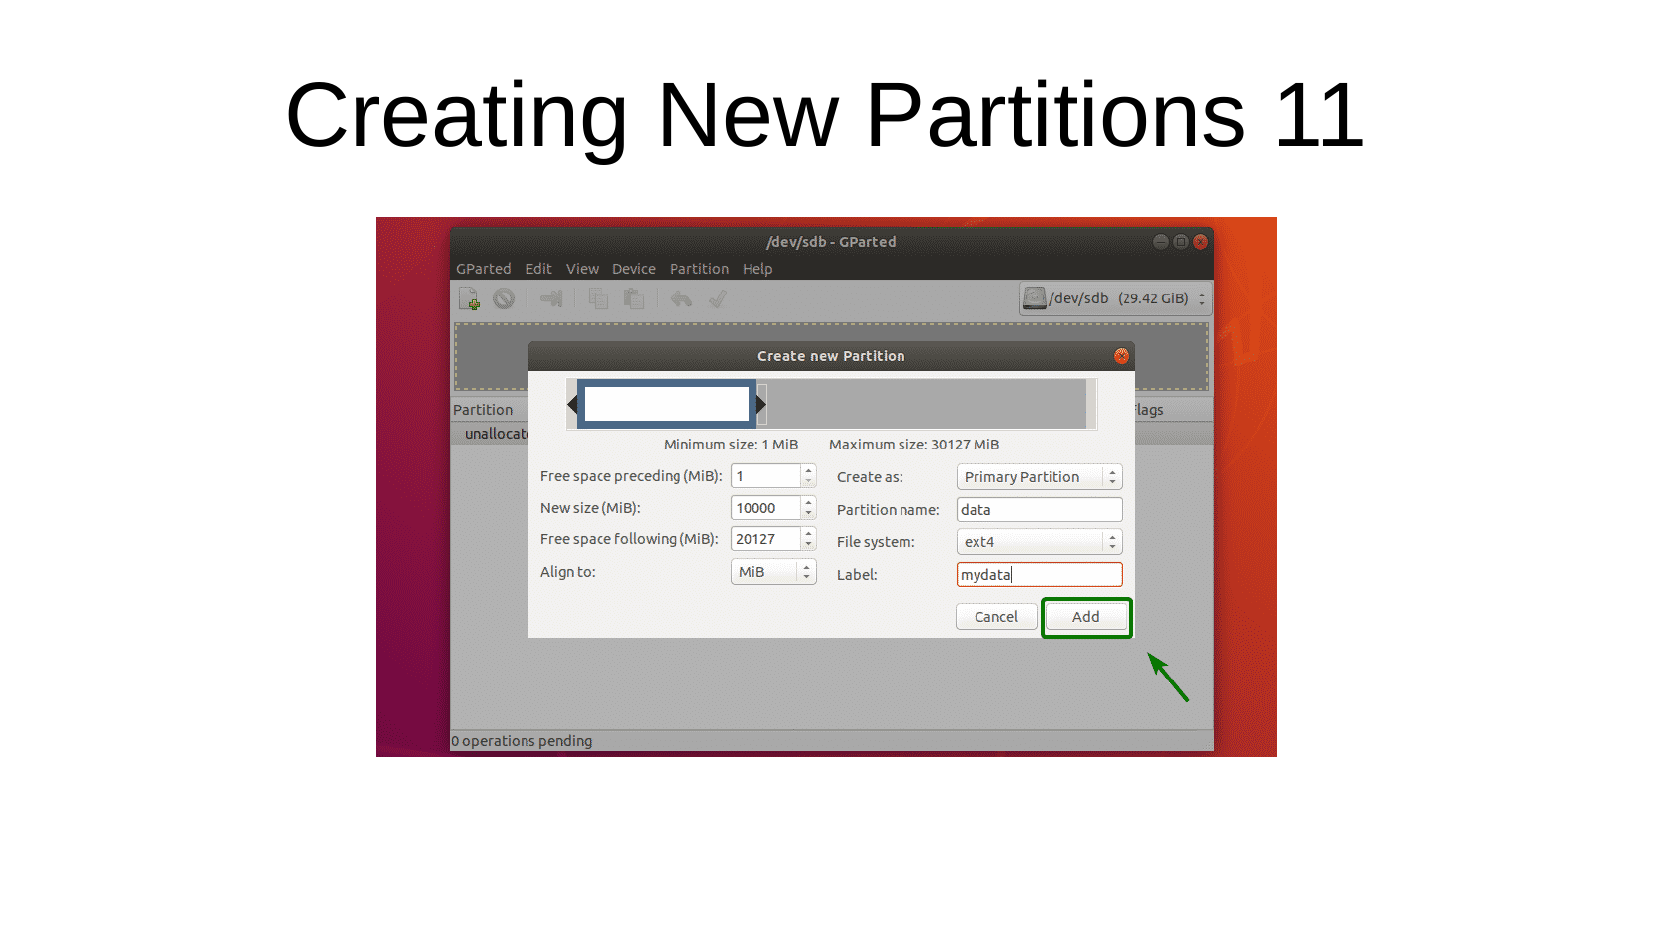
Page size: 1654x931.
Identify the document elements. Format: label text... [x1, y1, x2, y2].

title Creating New Partitions 11 [82, 37, 1571, 193]
picture [376, 217, 1277, 758]
